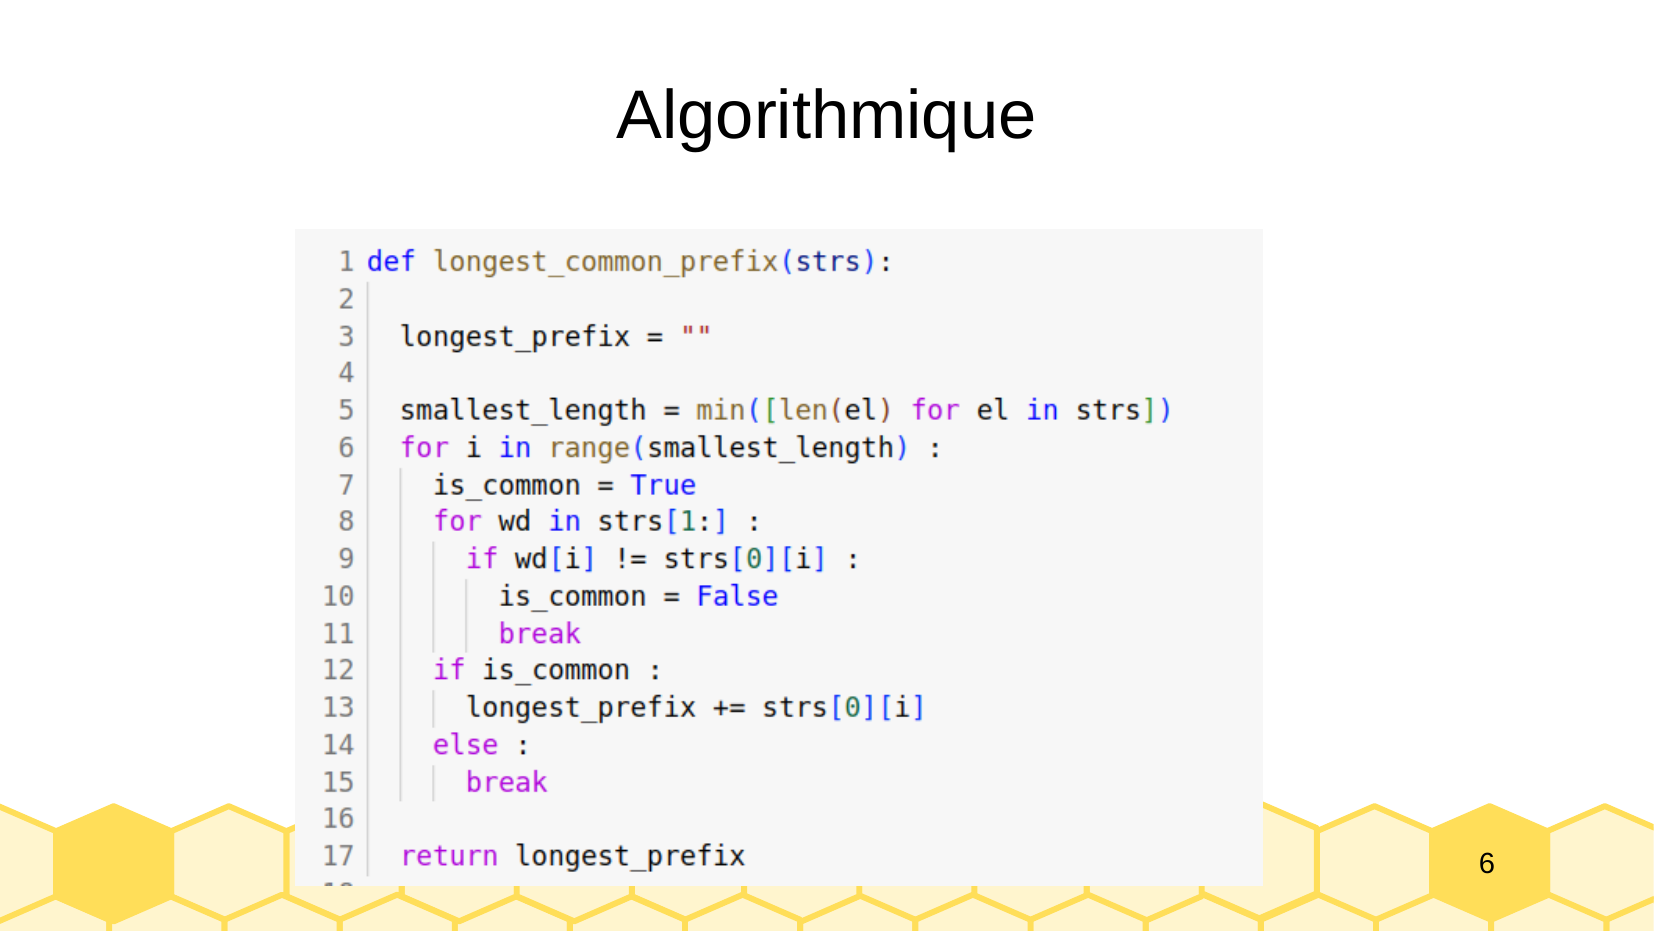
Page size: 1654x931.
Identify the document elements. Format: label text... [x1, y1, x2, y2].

title Algorithmique [82, 37, 1571, 193]
picture [295, 229, 1263, 886]
